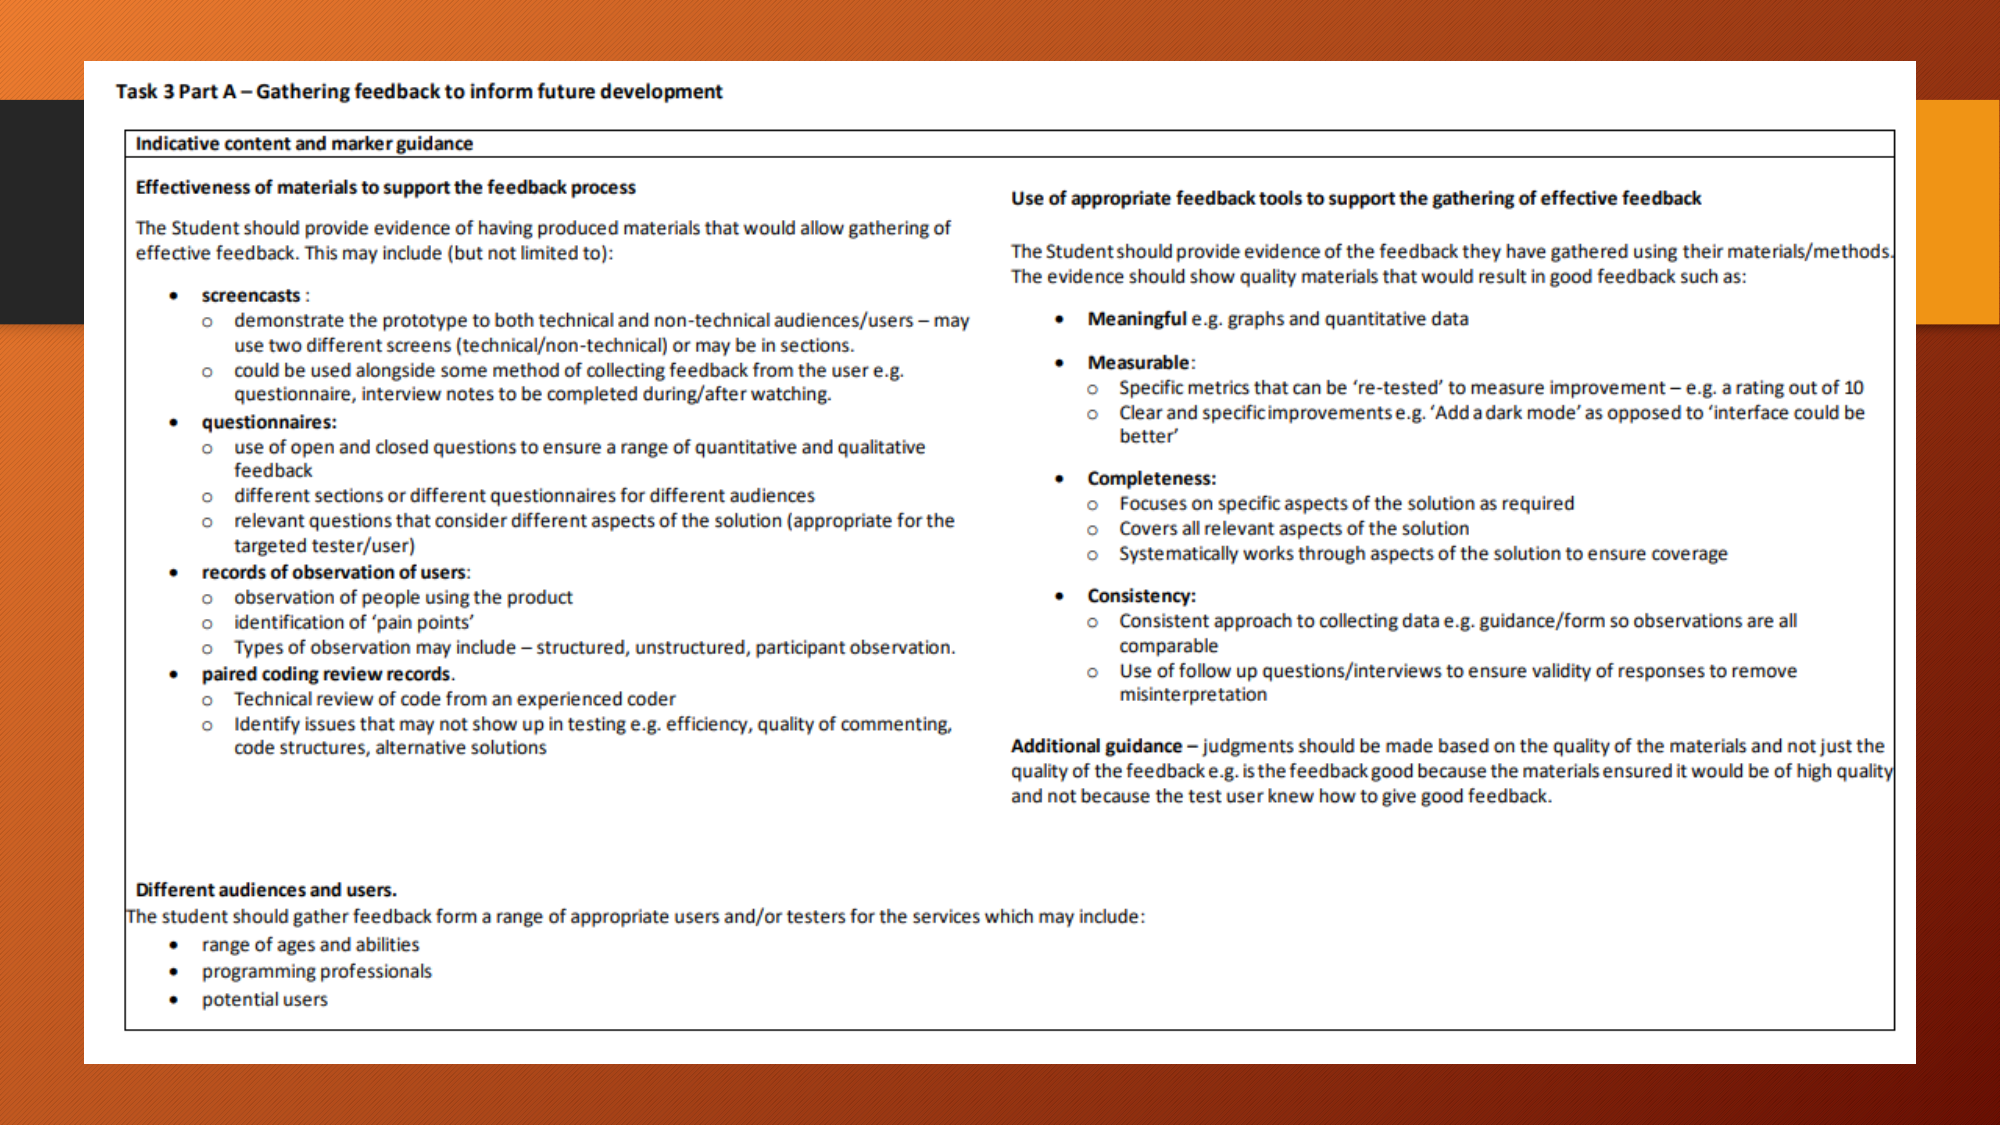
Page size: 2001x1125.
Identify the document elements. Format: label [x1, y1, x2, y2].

picture [0, 61, 2000, 1064]
